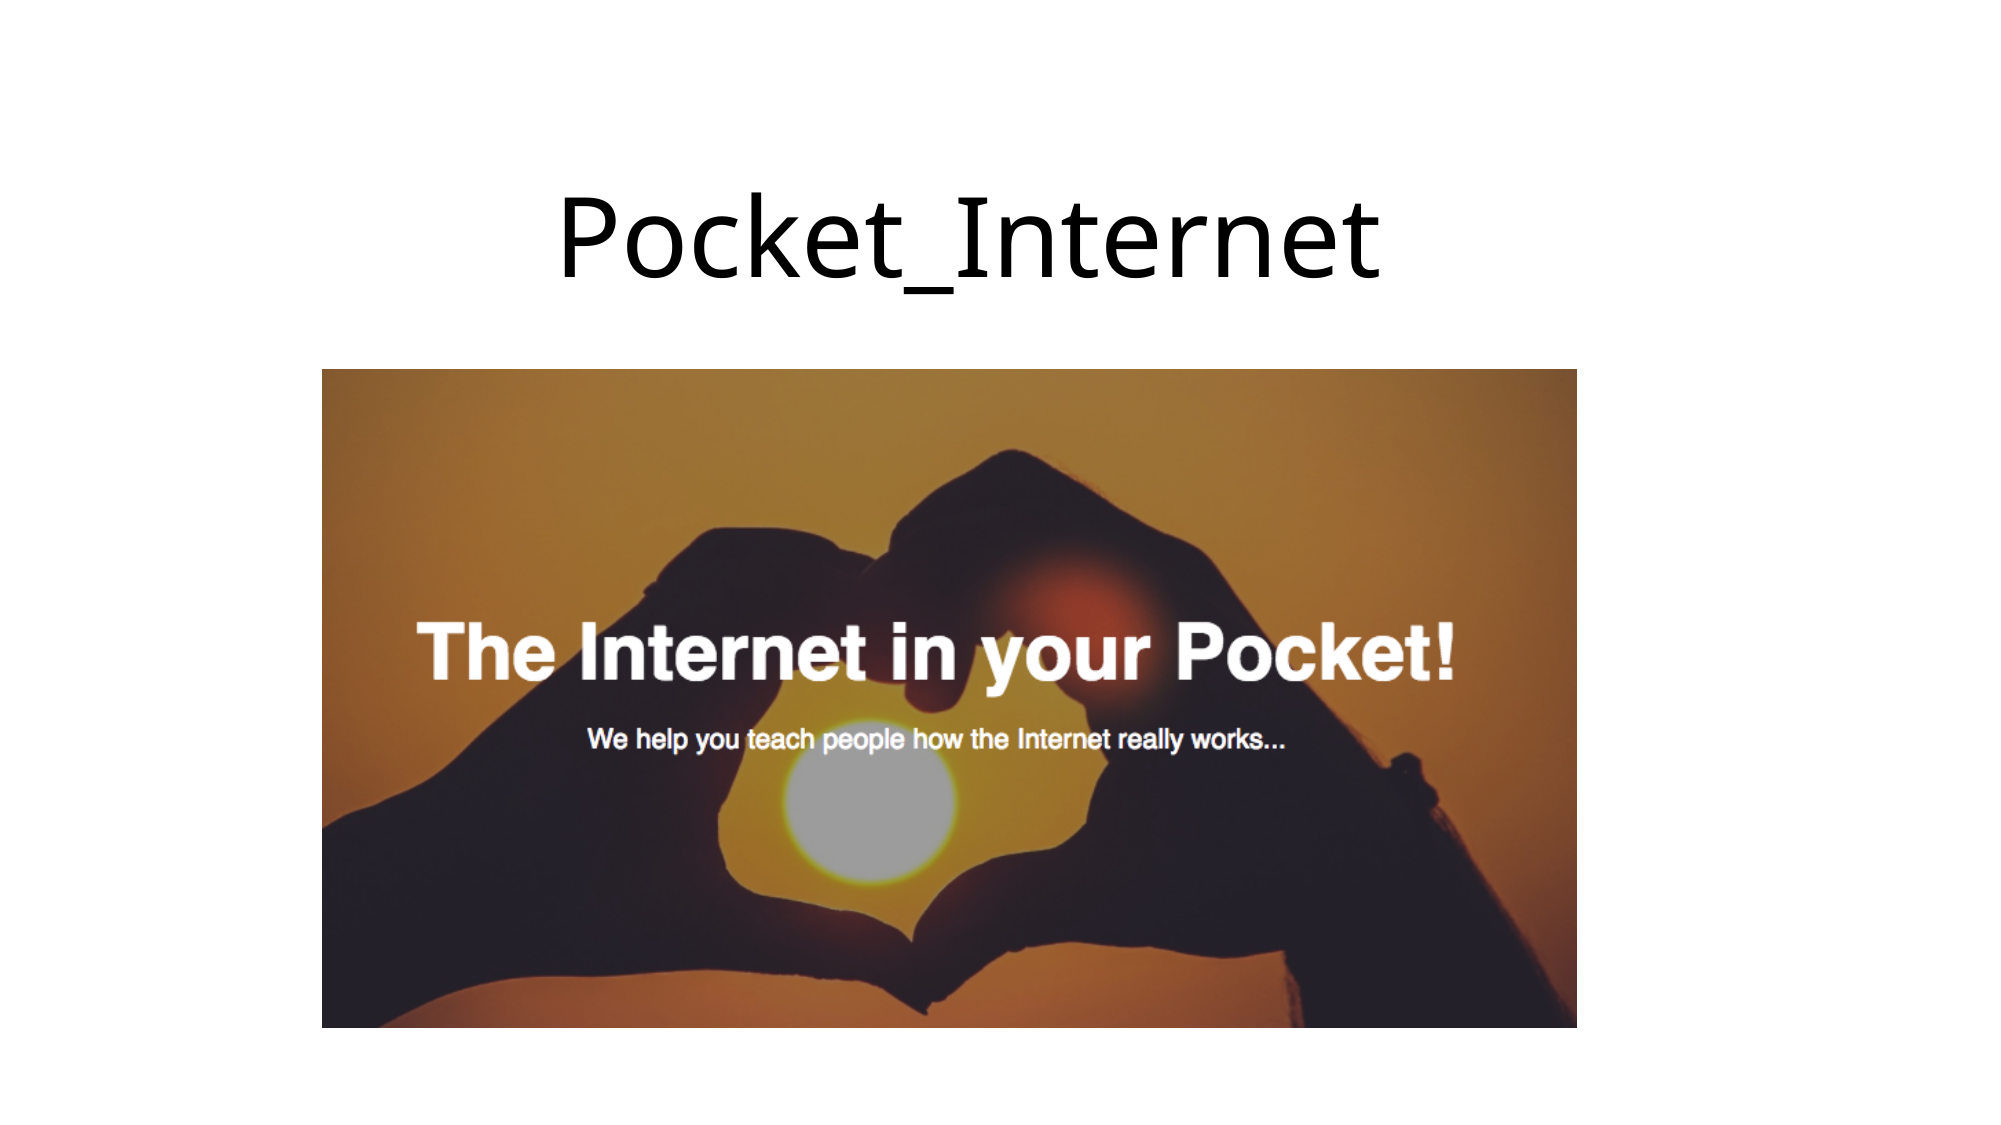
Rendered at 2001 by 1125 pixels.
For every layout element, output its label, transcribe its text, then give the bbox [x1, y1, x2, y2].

title Pocket_Internet [218, 173, 1719, 443]
picture [322, 443, 1577, 1028]
